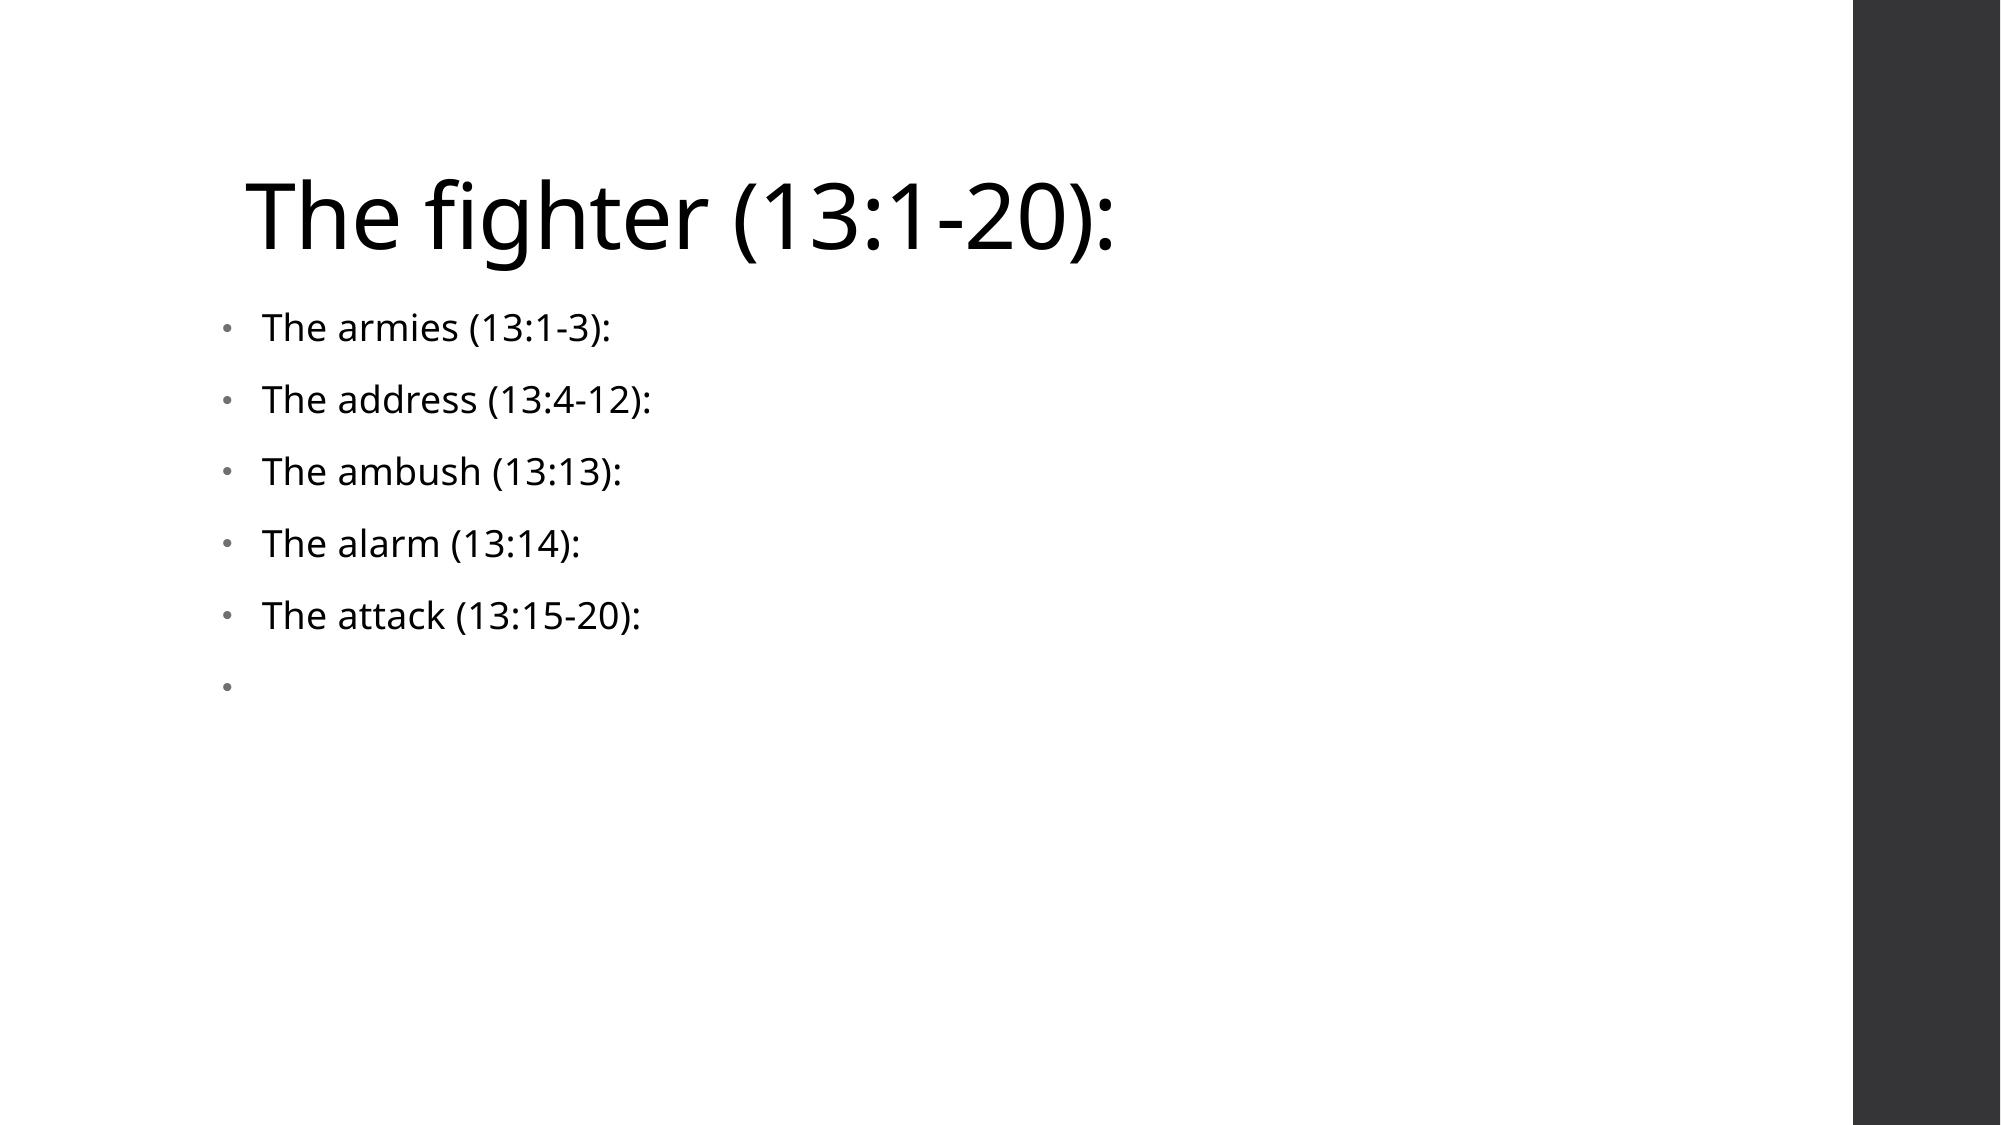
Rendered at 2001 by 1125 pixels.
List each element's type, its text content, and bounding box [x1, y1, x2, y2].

list The armies (13:1-3): The address (13:4-12): The ambush (13:13): The alarm (13:14): The attack (13:15-20): [206, 299, 1617, 1014]
title The fighter (13:1-20): [206, 60, 1797, 278]
